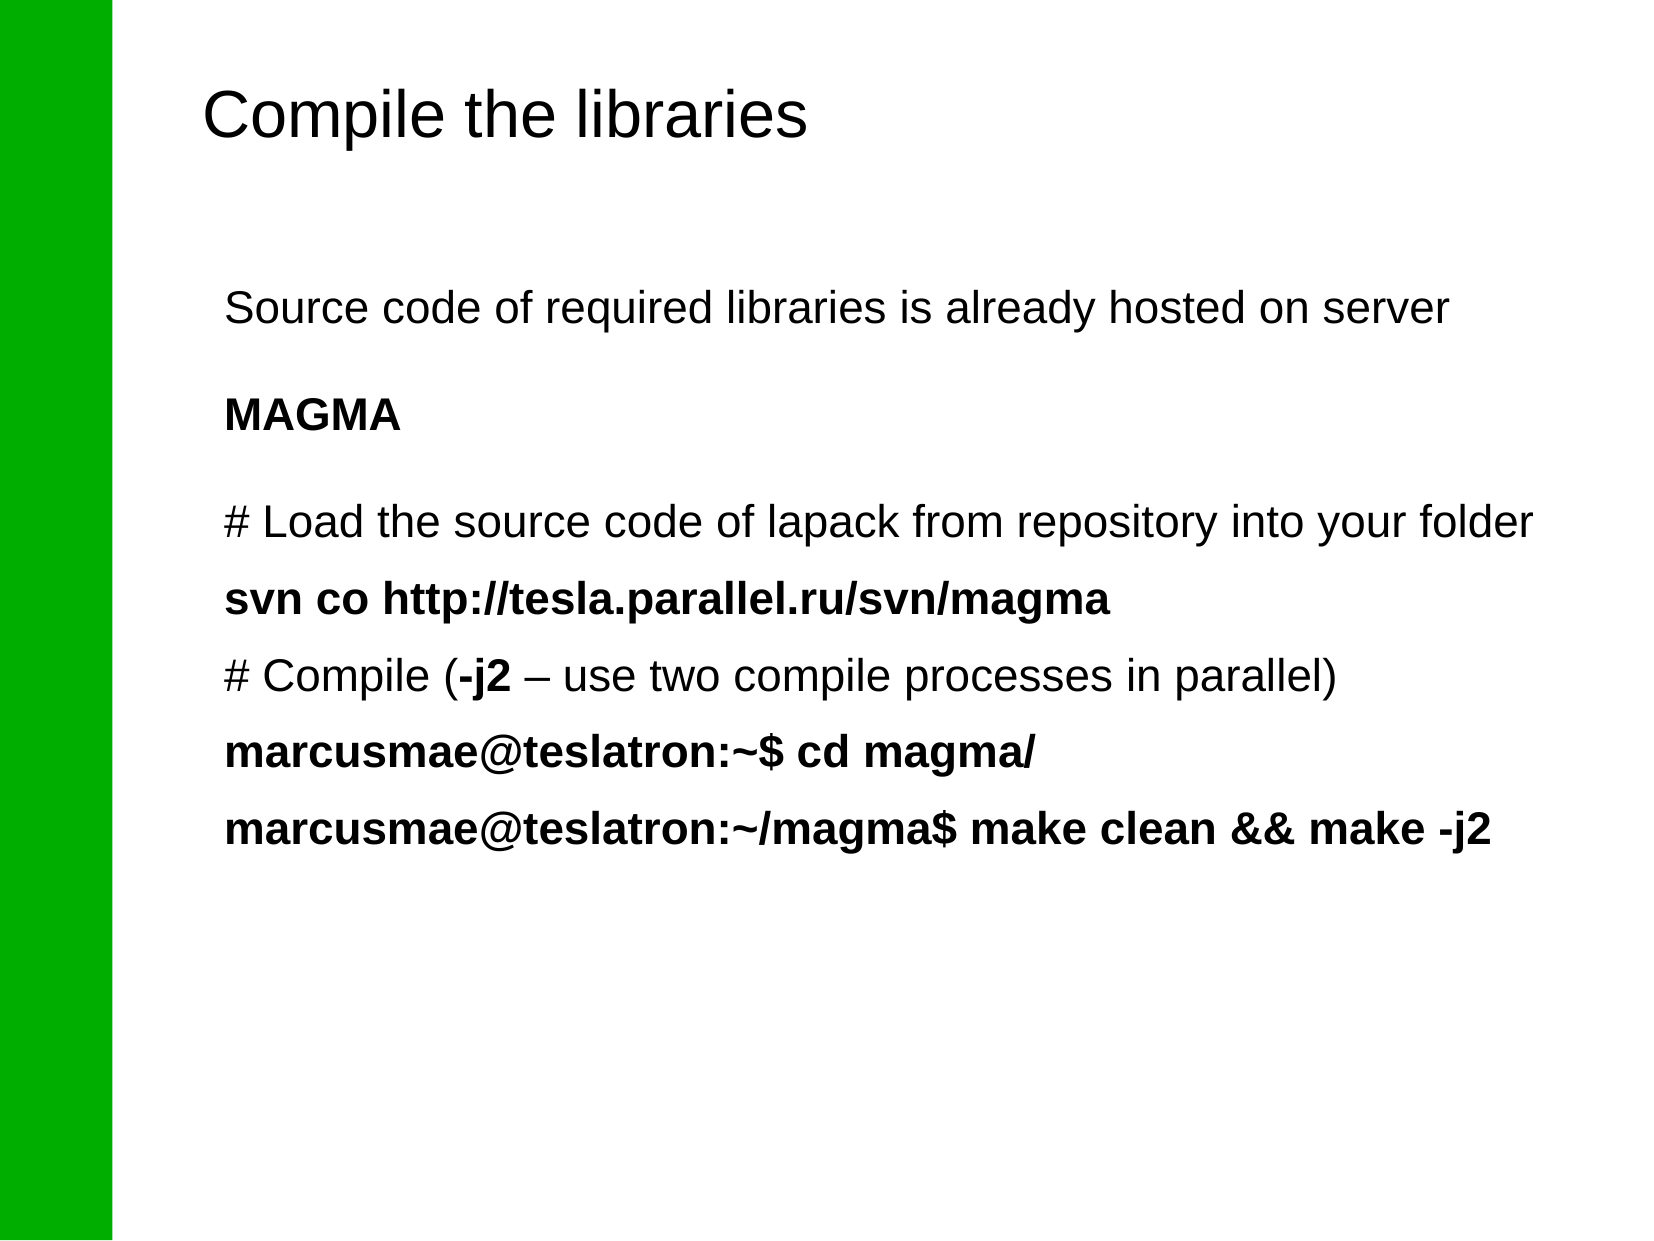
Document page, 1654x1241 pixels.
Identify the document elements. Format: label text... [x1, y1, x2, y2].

text_box [0, 0, 113, 1241]
text_box Source code of required libraries is already hosted on server MAGMA # Load the source code of lapack from repository into your folder svn co http://tesla.parallel.ru/svn/magma # Compile (-j2 – use two compile processes in parallel) marcusmae@teslatron:~$ cd magma/ marcusmae@teslatron:~/magma$ make clean && make -j2 [209, 248, 1578, 837]
text_box Compile the libraries [187, 70, 827, 160]
